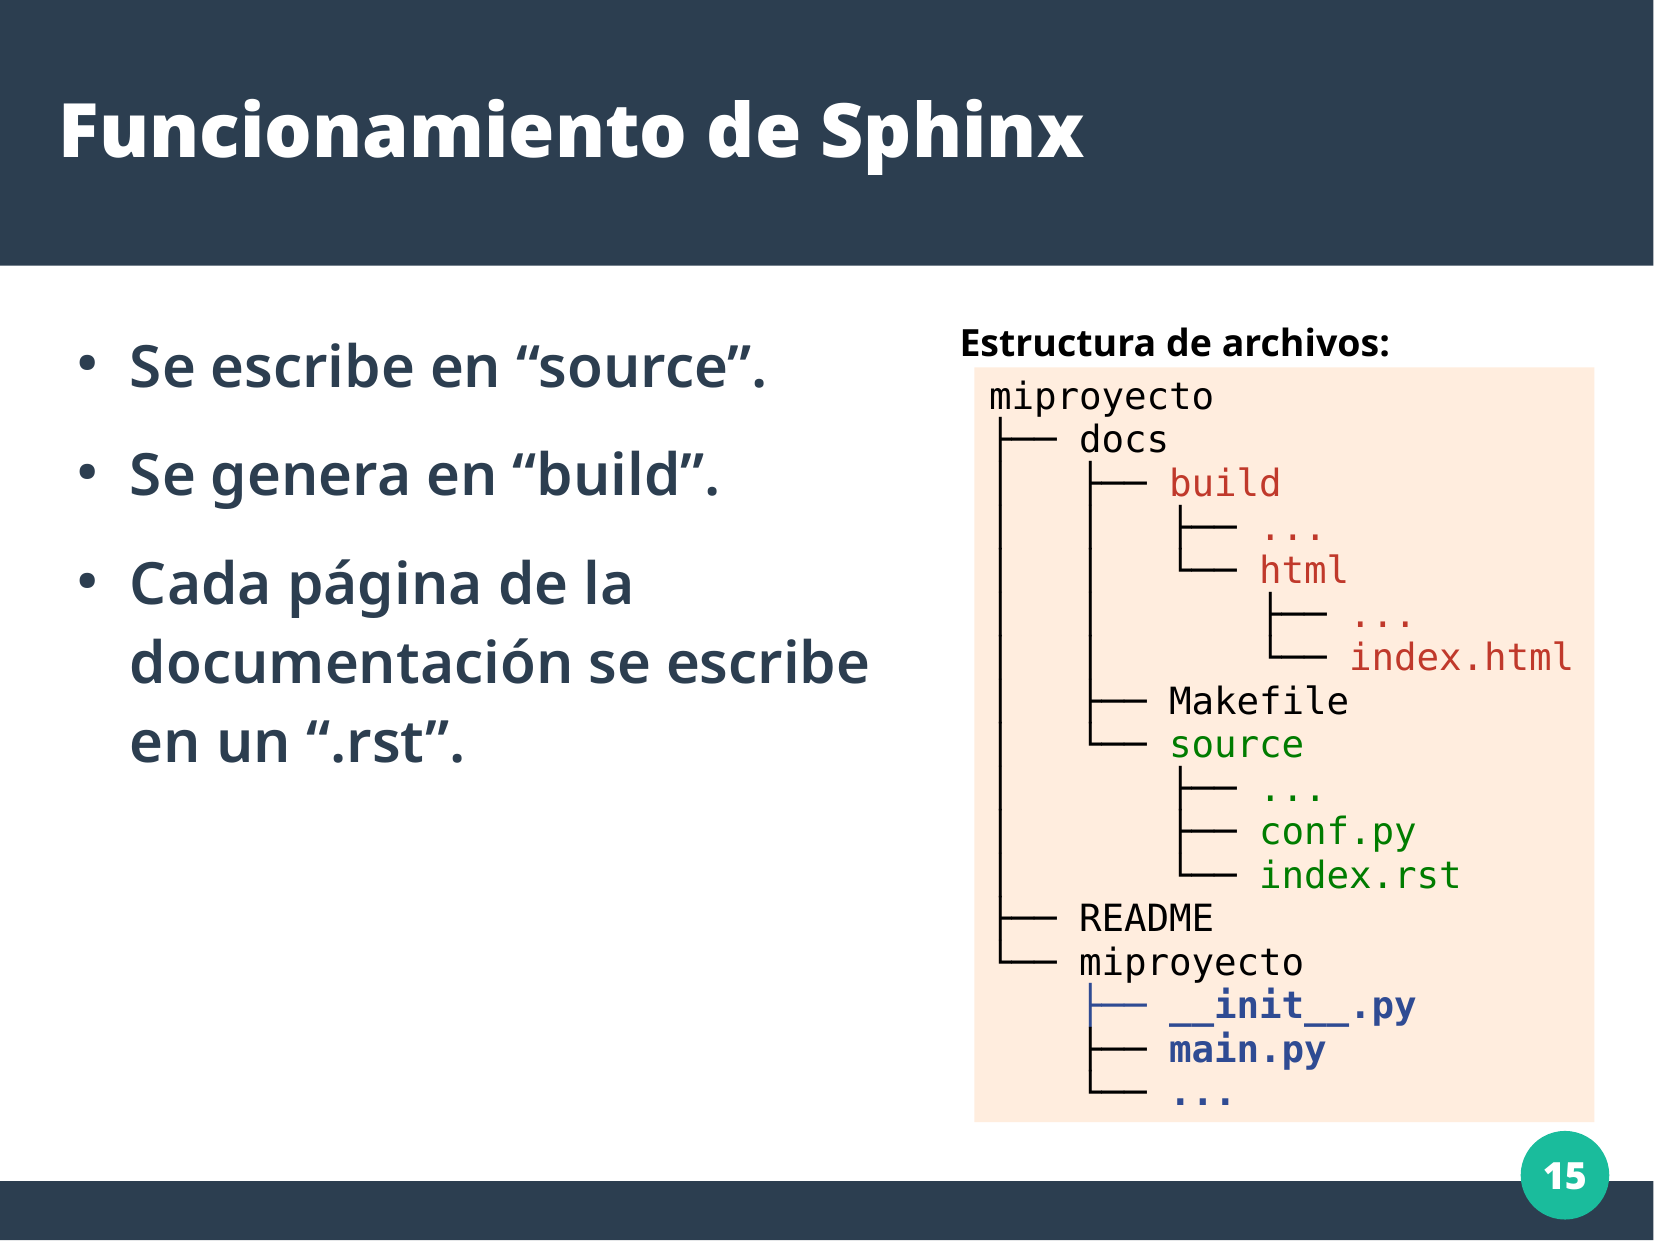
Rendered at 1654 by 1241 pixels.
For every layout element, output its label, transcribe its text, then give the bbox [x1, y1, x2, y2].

text_box Estructura de archivos: [944, 308, 1536, 411]
list Se escribe en “source”. Se genera en “build”. Cada página de la documentación se escribe en un “.rst”. [59, 324, 945, 1152]
title Funcionamiento de Sphinx [59, 49, 1595, 207]
text_box miproyecto ├── docs │ ├── build │ │ ├── ... │ │ └── html │ │ ├── ... │ │ └── index.html │ ├── Makefile │ └── source │ ├── ... │ ├── conf.py │ └── index.rst ├── README └── miproyecto ├── __init__.py ├── main.py └── ... [974, 367, 1595, 1123]
